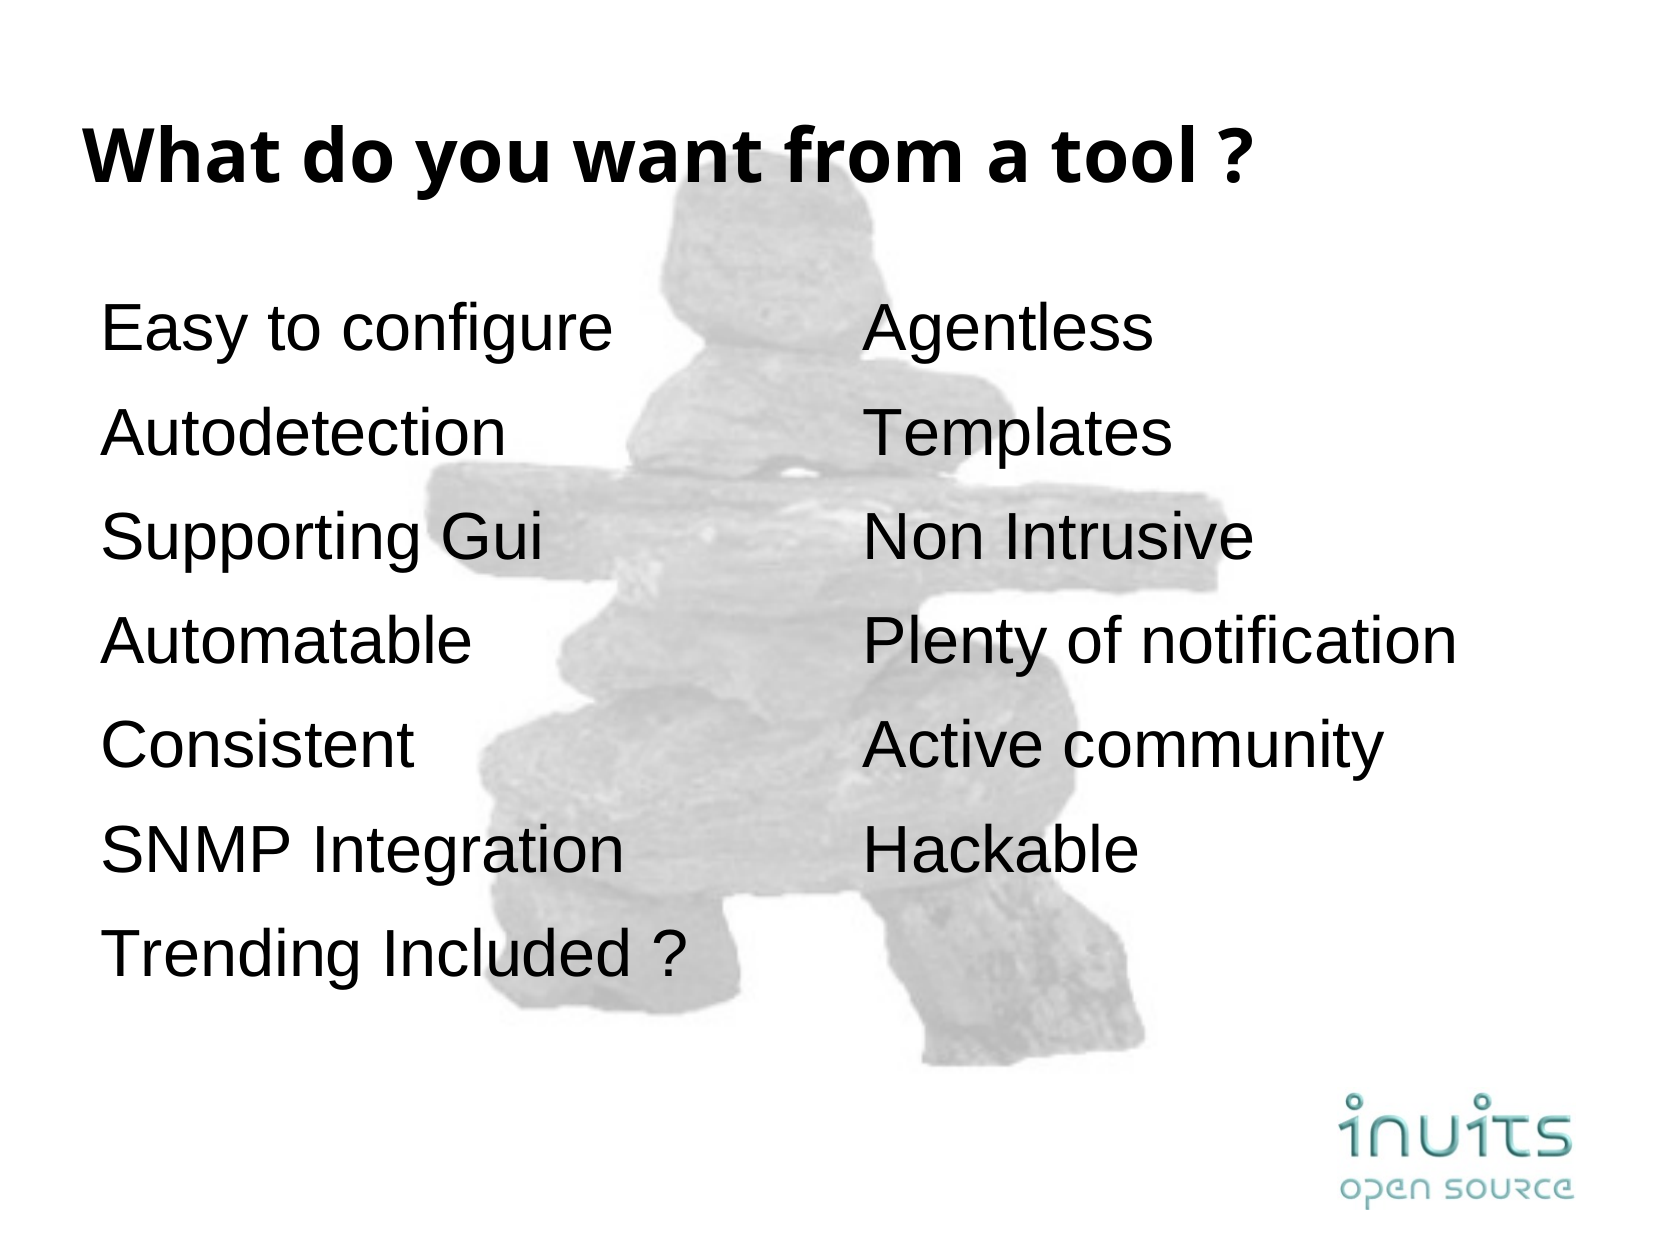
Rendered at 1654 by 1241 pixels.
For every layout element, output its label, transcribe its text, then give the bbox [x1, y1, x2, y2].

picture [337, 257, 1298, 1120]
list Easy to configure Autodetection Supporting Gui Automatable Consistent SNMP Integration Trending Included ? [82, 290, 809, 1163]
list Agentless Templates Non Intrusive Plenty of notification Active community Hackable [845, 290, 1572, 1109]
title What do you want from a tool ? [82, 49, 1571, 257]
picture [1337, 1087, 1576, 1210]
